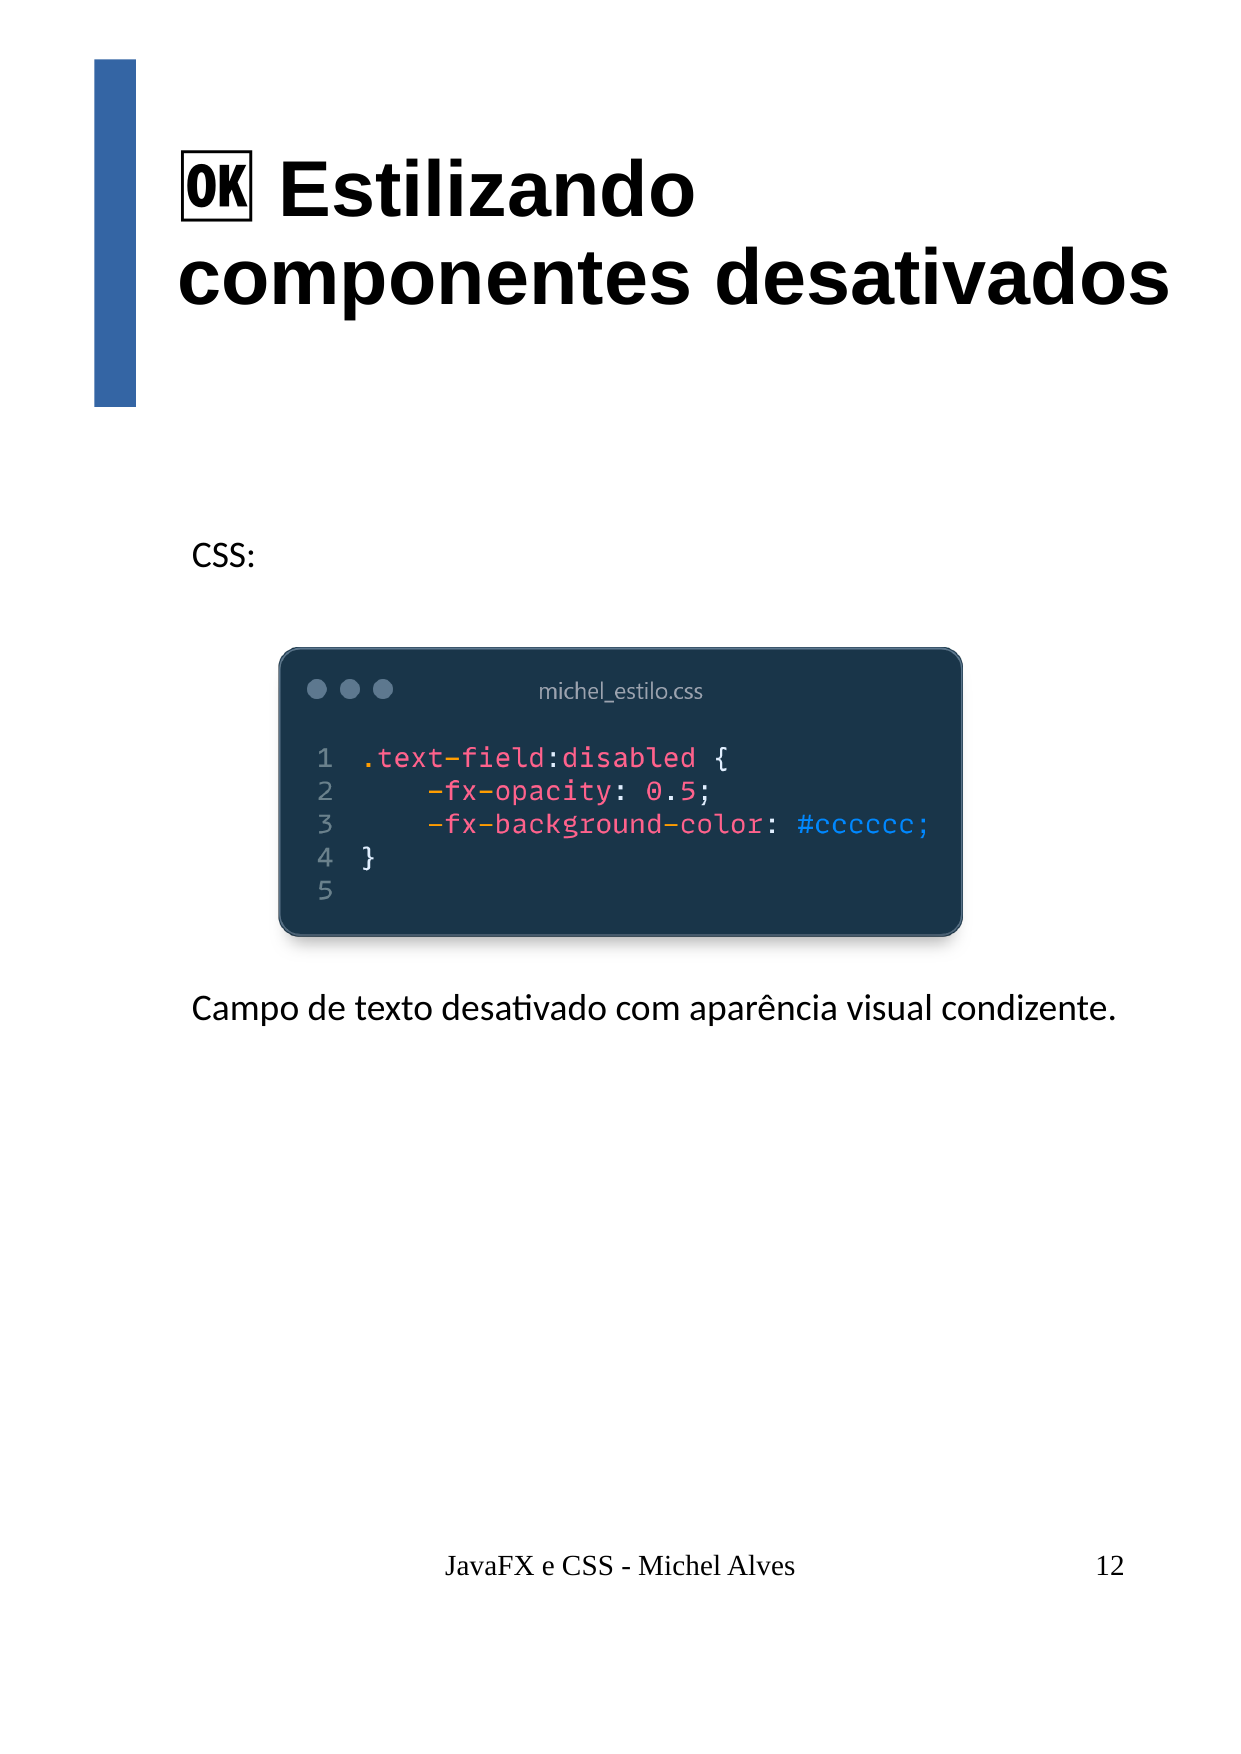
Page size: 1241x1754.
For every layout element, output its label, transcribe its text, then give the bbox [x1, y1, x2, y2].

text_box [94, 59, 136, 407]
picture [59, 601, 1182, 982]
text_box CSS: Campo de texto desativado com aparência visual condizente. [177, 531, 1182, 601]
text_box CSS: Campo de texto desativado com aparência visual condizente. [177, 982, 1182, 1695]
title 🆗 Estilizando componentes desativados [177, 59, 1182, 407]
